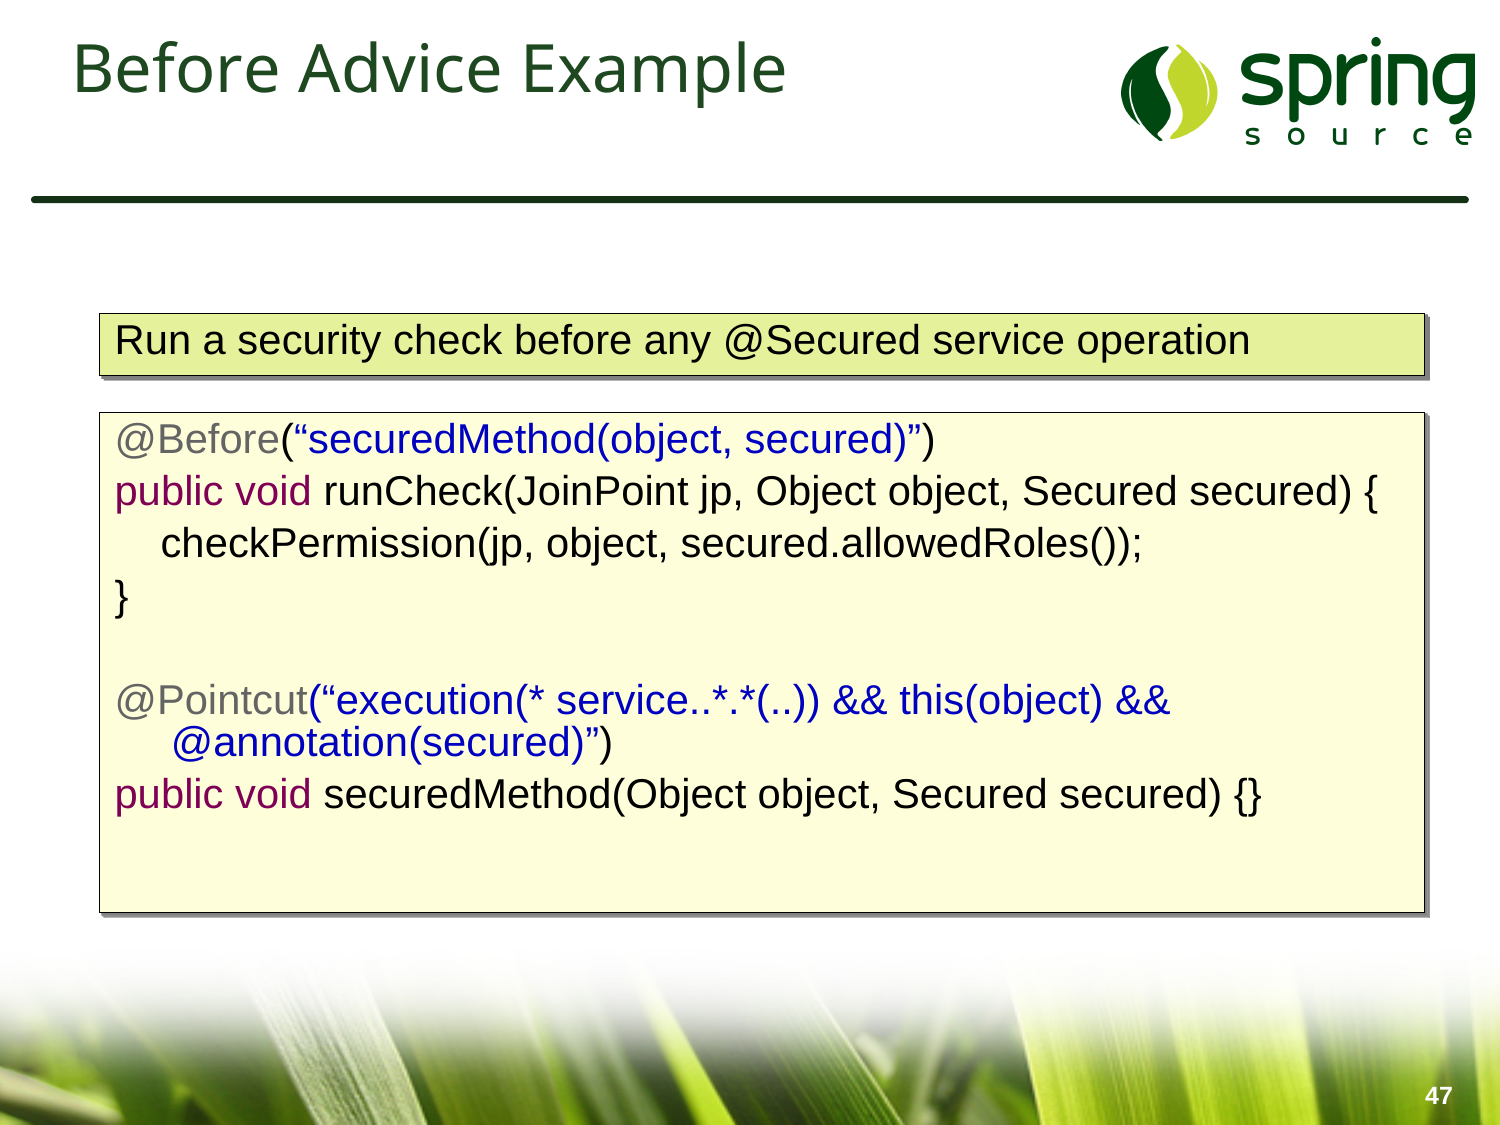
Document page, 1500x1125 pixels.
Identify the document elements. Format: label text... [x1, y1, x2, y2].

text_box @Before(“securedMethod(object, secured)”) public void runCheck(JoinPoint jp, Object object, Secured secured) { checkPermission(jp, object, secured.allowedRoles()); } @Pointcut(“execution(* service..*.*(..)) && this(object) && @annotation(secured)”) public void securedMethod(Object object, Secured secured) {} [99, 412, 1425, 913]
picture [1121, 37, 1475, 145]
picture [0, 944, 1500, 1125]
text_box Run a security check before any @Secured service operation [99, 313, 1425, 376]
title Before Advice Example [56, 13, 1089, 176]
